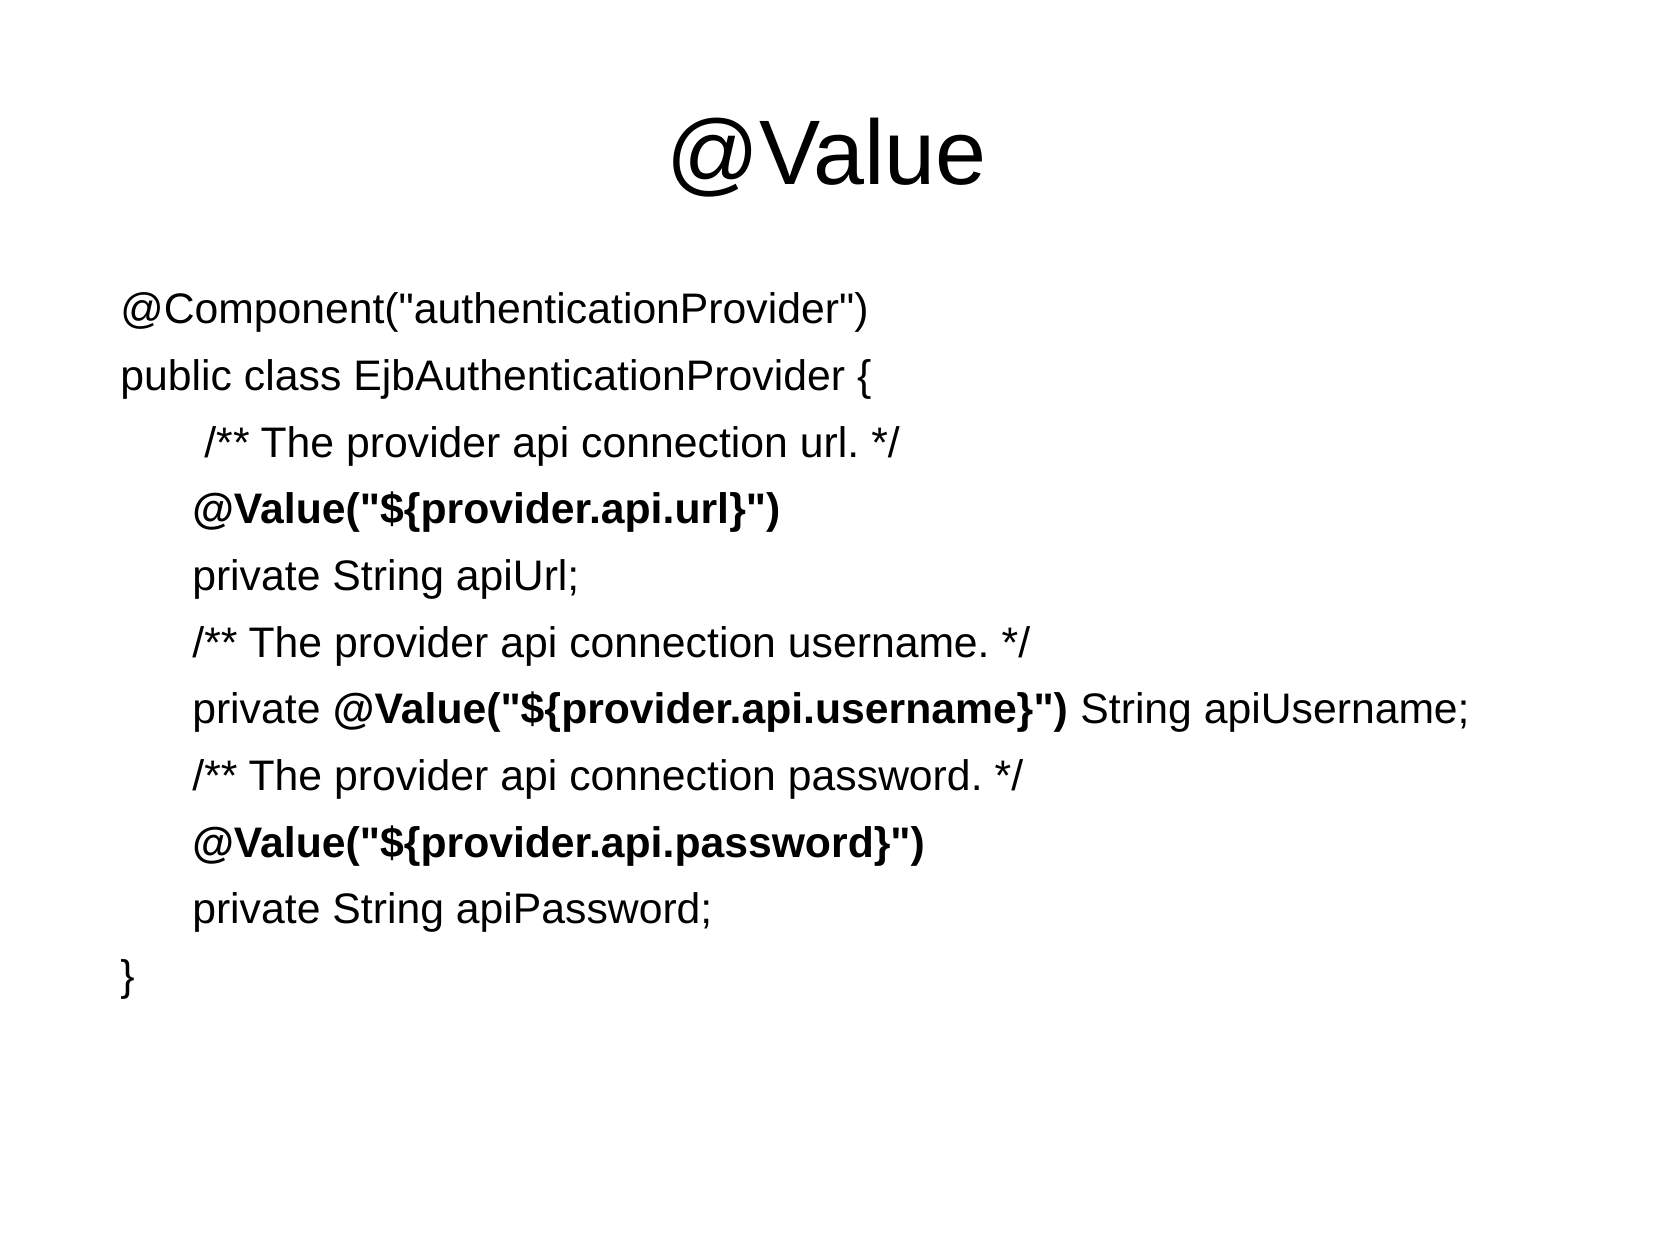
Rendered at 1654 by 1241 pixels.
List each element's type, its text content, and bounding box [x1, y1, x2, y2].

list @Component("authenticationProvider") public class EjbAuthenticationProvider { /** The provider api connection url. */ @Value("${provider.api.url}") private String apiUrl; /** The provider api connection username. */ private @Value("${provider.api.username}") String apiUsername; /** The provider api connection password. */ @Value("${provider.api.password}") private String apiPassword; } [75, 285, 1564, 1005]
title @Value [82, 49, 1571, 257]
